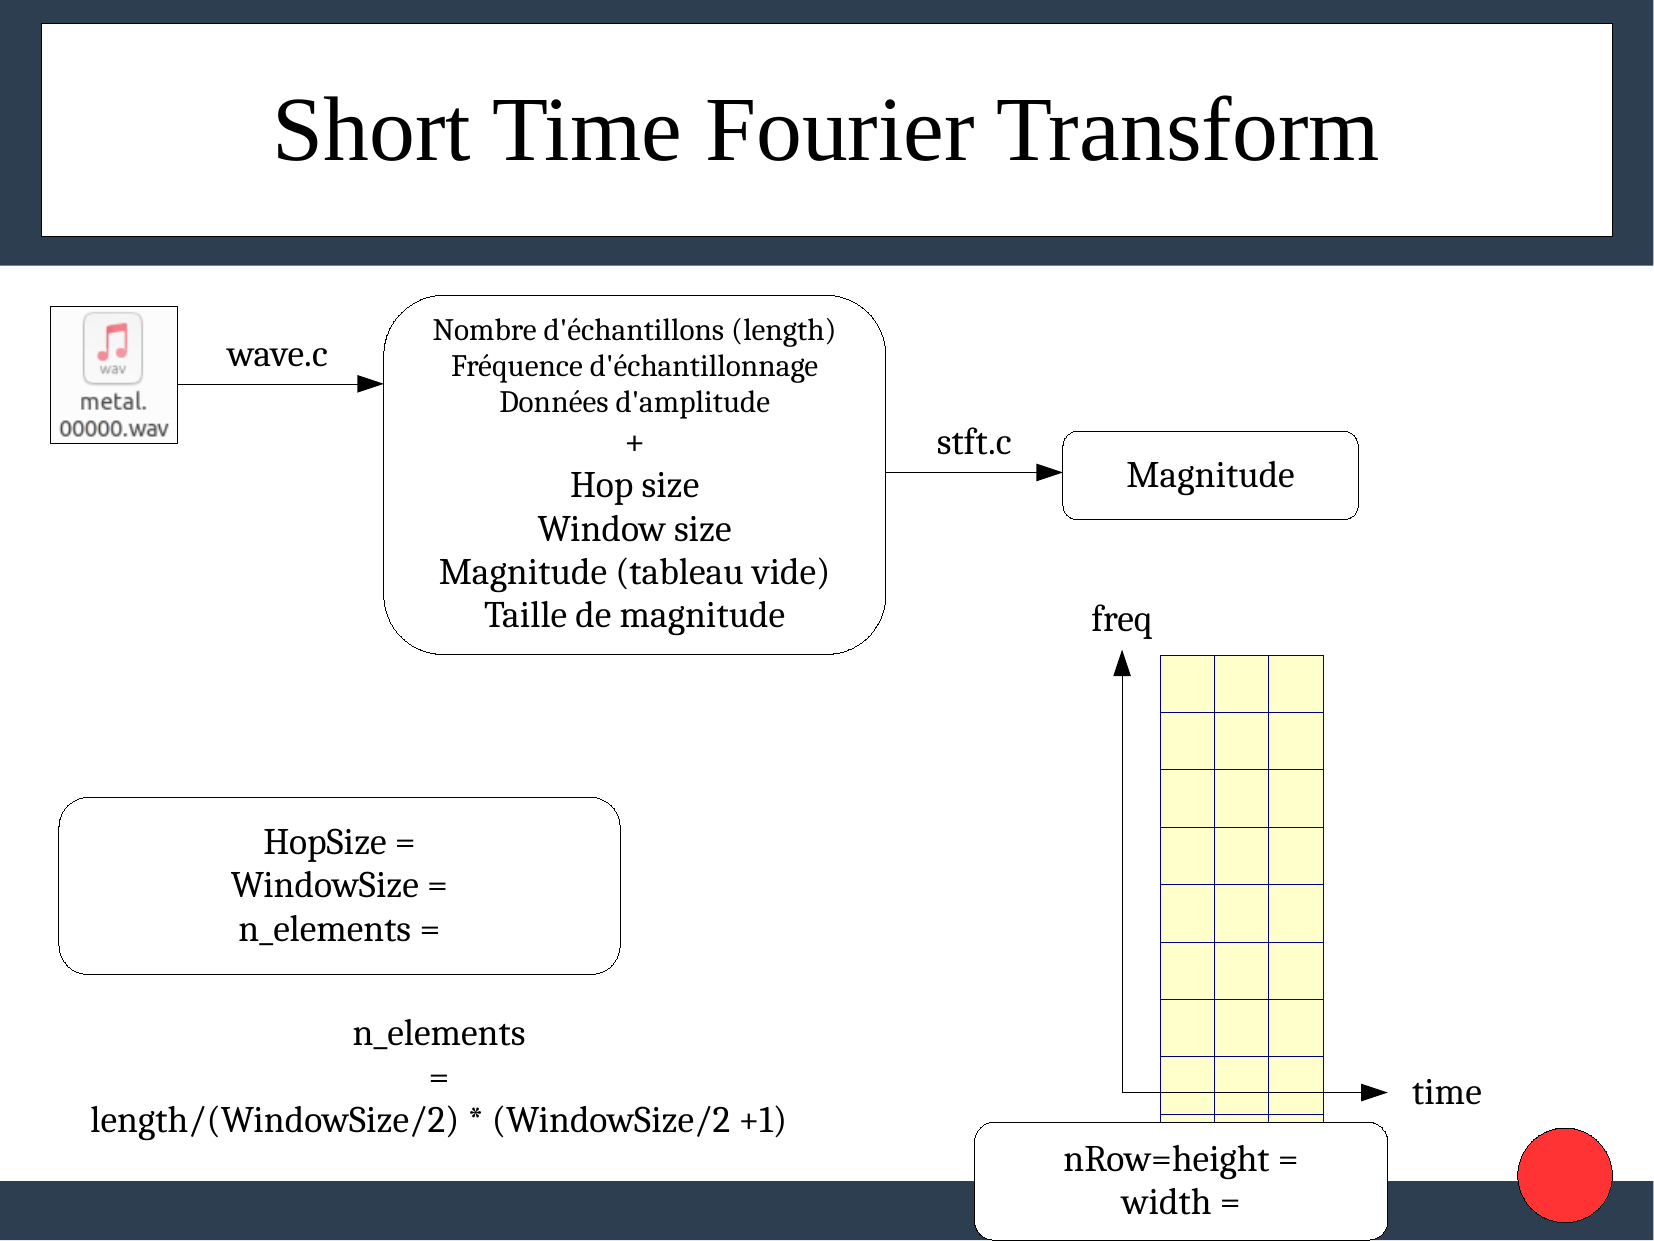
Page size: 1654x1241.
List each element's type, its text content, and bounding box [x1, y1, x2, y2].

table_cell [1215, 713, 1268, 769]
table_cell [1161, 770, 1214, 827]
table_cell [1161, 1093, 1214, 1114]
table_cell [1161, 943, 1214, 999]
picture [50, 306, 178, 443]
table_cell [1269, 713, 1323, 769]
text_box HopSize = WindowSize = n_elements = [58, 797, 621, 975]
table_cell [1215, 943, 1268, 999]
text_box [1517, 1128, 1613, 1223]
table_cell [1161, 1115, 1214, 1122]
text_box nRow=height = width = [974, 1122, 1388, 1241]
table_cell [1269, 1057, 1323, 1092]
table_cell [1269, 1000, 1323, 1056]
text_box wave.c [188, 324, 367, 384]
table_cell [1161, 1057, 1214, 1092]
table_cell [1161, 713, 1214, 769]
table_cell [1215, 1000, 1268, 1056]
text_box stft.c [886, 413, 1063, 472]
table_cell [1215, 770, 1268, 827]
table_cell [1269, 885, 1323, 942]
text_box time [1358, 1062, 1536, 1122]
table_cell [1161, 1000, 1214, 1056]
table_cell [1215, 1093, 1268, 1114]
table_cell [1161, 828, 1214, 884]
text_box Short Time Fourier Transform [41, 23, 1613, 237]
table_cell [1215, 1057, 1268, 1092]
table_header [1215, 656, 1268, 712]
table_cell [1215, 828, 1268, 884]
text_box Magnitude [1062, 431, 1359, 520]
text_box freq [1033, 590, 1211, 650]
table_cell [1269, 1115, 1323, 1122]
text_box Nombre d'échantillons (length) Fréquence d'échantillonnage Données d'amplitude + Hop size Window size Magnitude (tableau vide) Taille de magnitude [383, 295, 886, 655]
table_cell [1161, 885, 1214, 942]
text_box n_elements = length/(WindowSize/2) * (WindowSize/2 +1) [40, 1004, 838, 1152]
table_cell [1215, 1115, 1268, 1122]
table_header [1269, 656, 1323, 712]
table_cell [1269, 943, 1323, 999]
table_cell [1269, 828, 1323, 884]
table_cell [1269, 770, 1323, 827]
table_header [1161, 656, 1214, 712]
table_cell [1215, 885, 1268, 942]
table_cell [1269, 1093, 1323, 1114]
